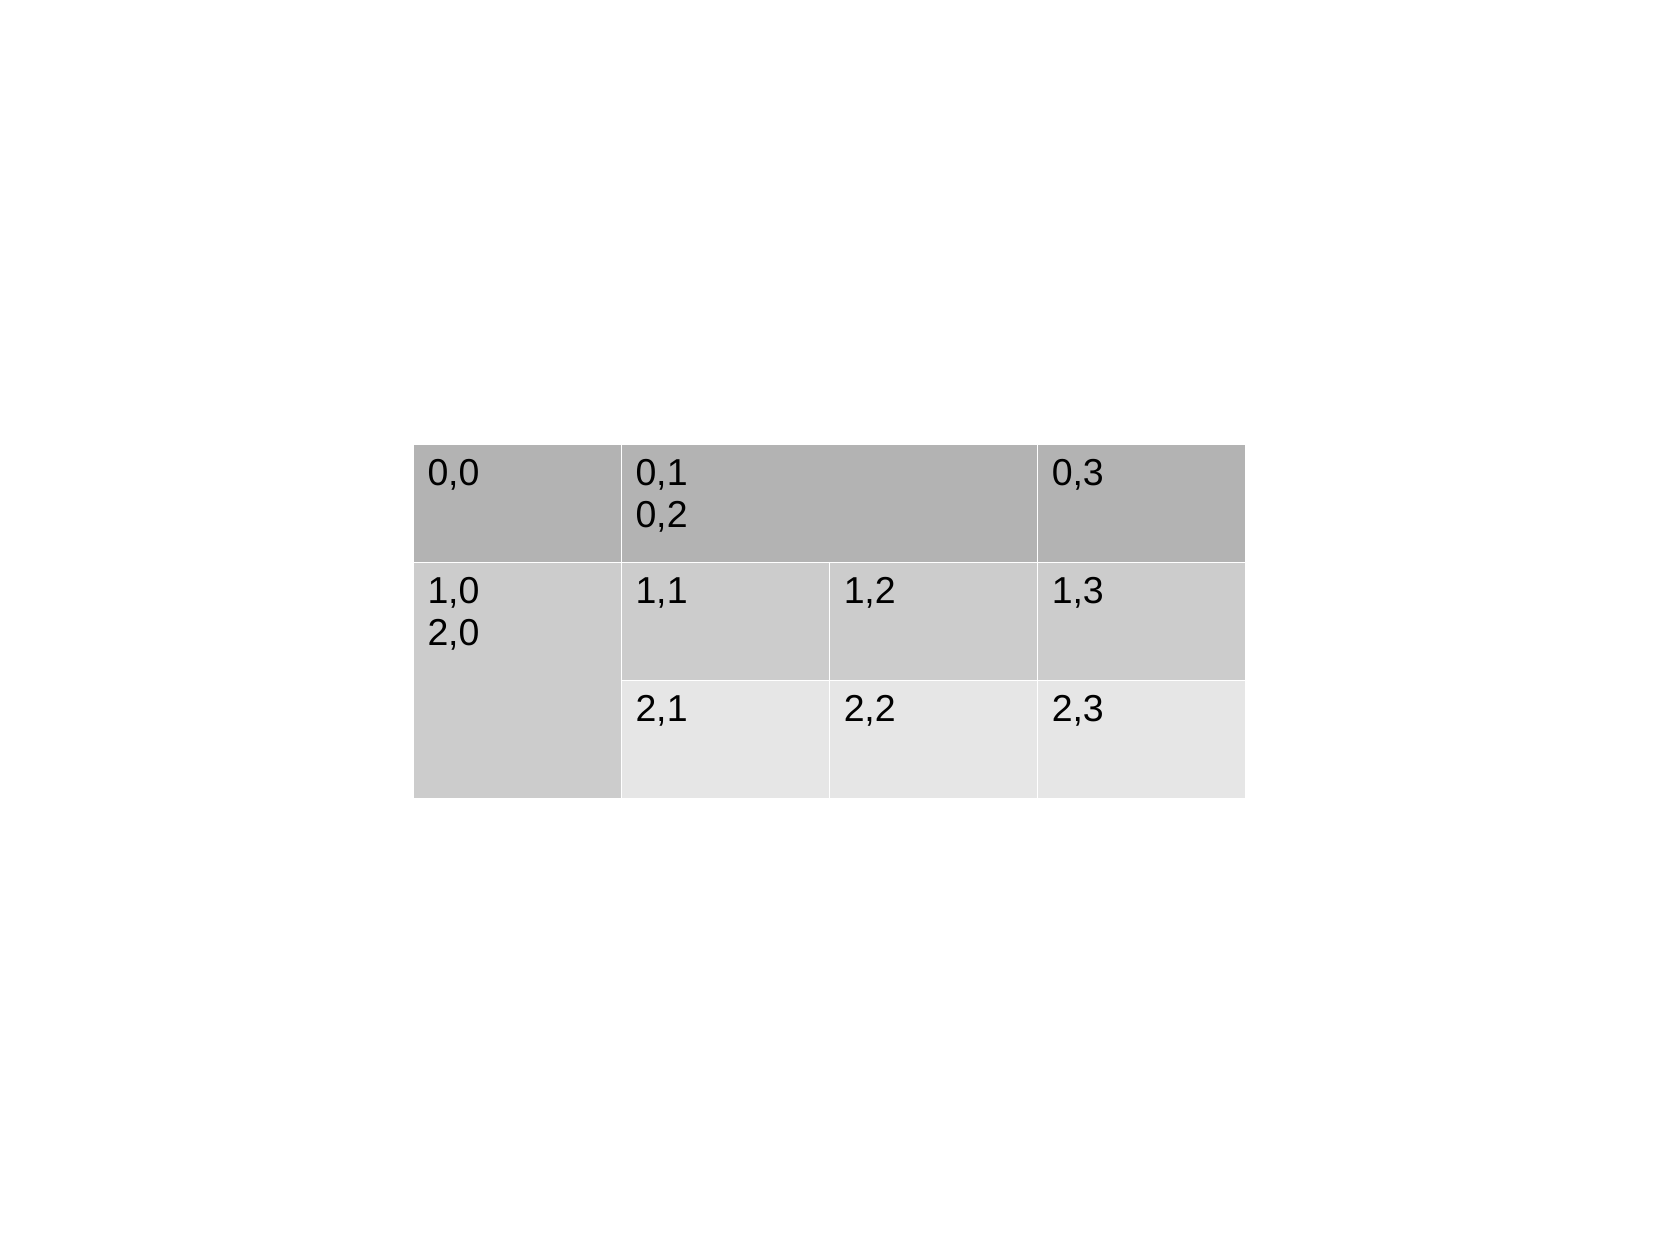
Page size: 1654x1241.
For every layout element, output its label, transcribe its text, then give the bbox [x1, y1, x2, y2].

table_cell 1,1 [622, 563, 829, 680]
table_cell 2,2 [830, 681, 1037, 798]
table_cell 1,3 [1038, 563, 1245, 680]
table_cell 1,2 [830, 563, 1037, 680]
table_cell 2,1 [622, 681, 829, 798]
table_header 0,1 0,2 [622, 445, 1037, 562]
table_header 0,3 [1038, 445, 1245, 562]
table_cell 2,3 [1038, 681, 1245, 798]
table_header 0,0 [414, 445, 621, 562]
table_cell 1,0 2,0 [414, 563, 621, 798]
